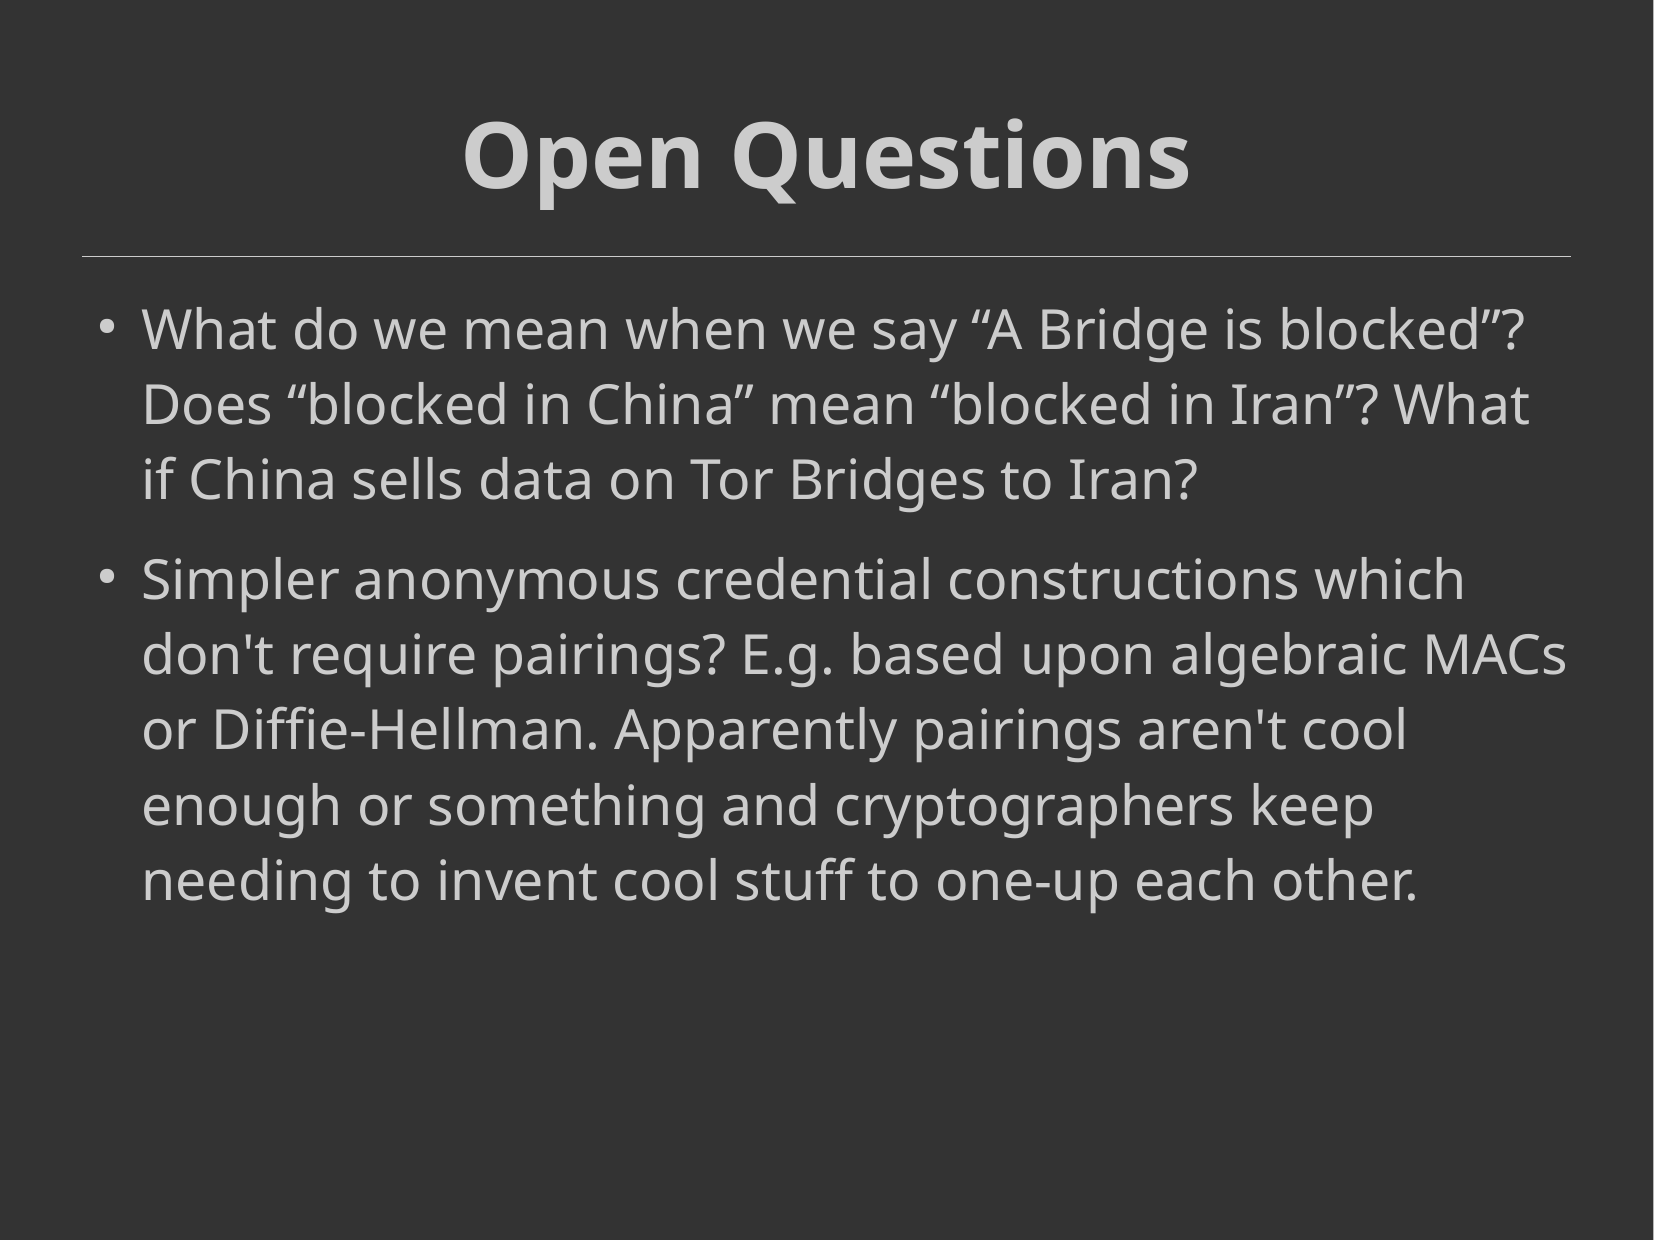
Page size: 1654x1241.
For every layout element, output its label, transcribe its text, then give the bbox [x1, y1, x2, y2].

list What do we mean when we say “A Bridge is blocked”? Does “blocked in China” mean “blocked in Iran”? What if China sells data on Tor Bridges to Iran? Simpler anonymous credential constructions which don't require pairings? E.g. based upon algebraic MACs or Diffie-Hellman. Apparently pairings aren't cool enough or something and cryptographers keep needing to invent cool stuff to one-up each other. [82, 290, 1571, 1010]
title Open Questions [82, 49, 1571, 257]
